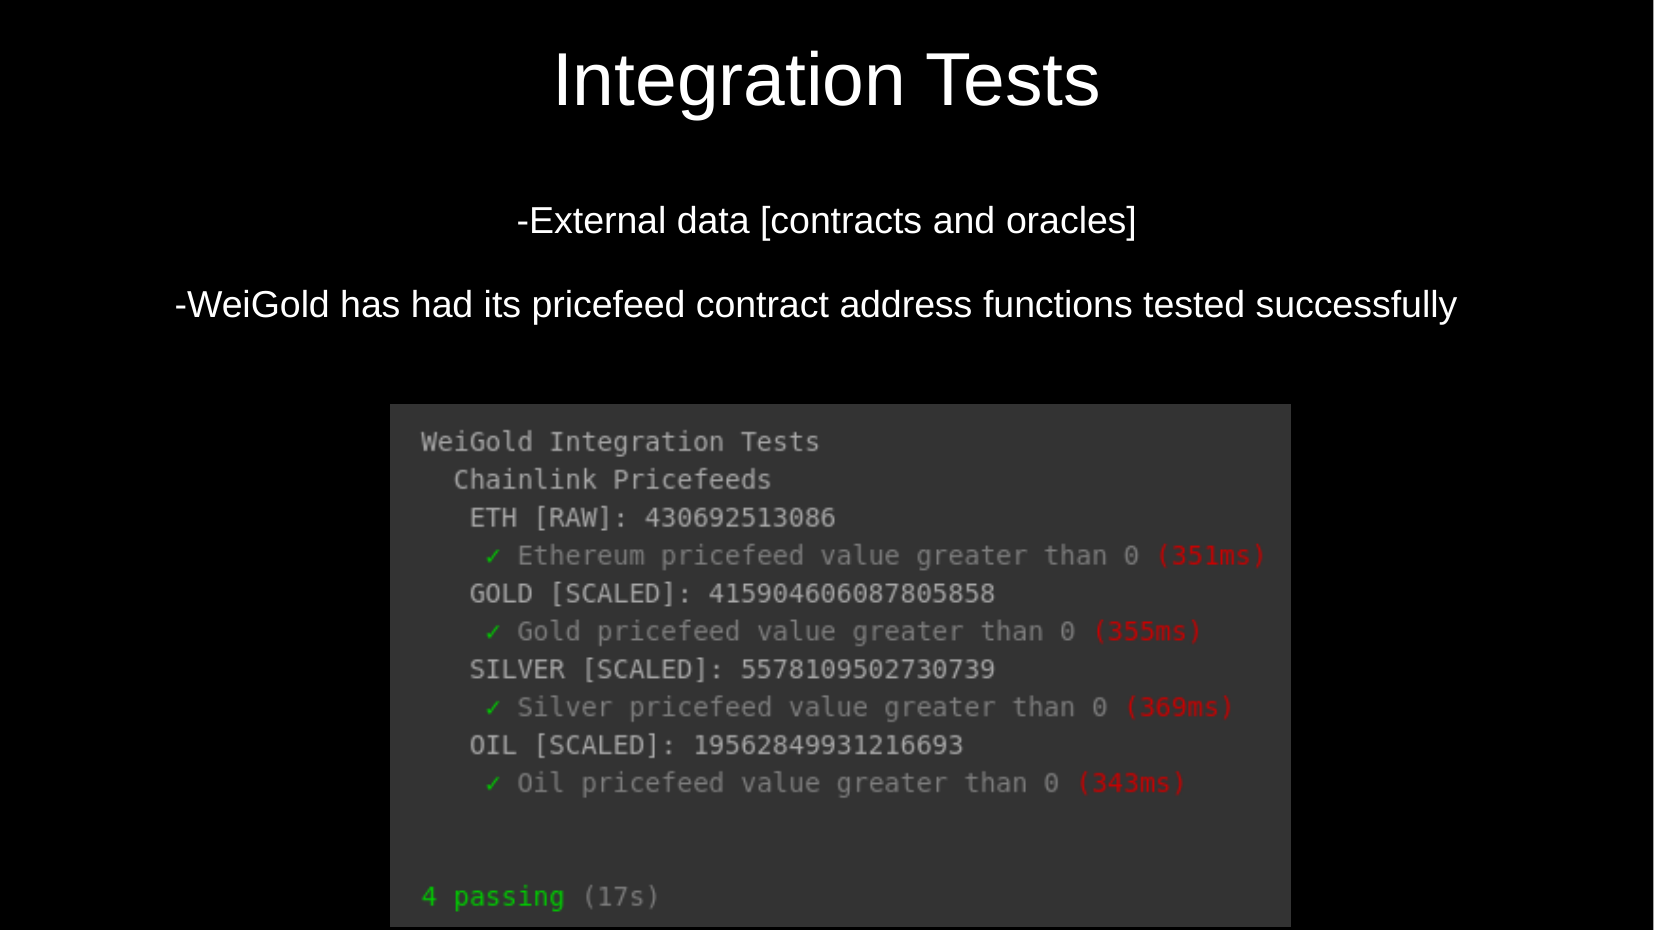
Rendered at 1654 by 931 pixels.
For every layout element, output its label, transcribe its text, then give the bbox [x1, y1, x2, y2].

text_box -External data [contracts and oracles] -WeiGold has had its pricefeed contract address functions tested successfully [0, 150, 1654, 459]
picture [390, 404, 1291, 927]
text_box Integration Tests [0, 30, 1654, 150]
